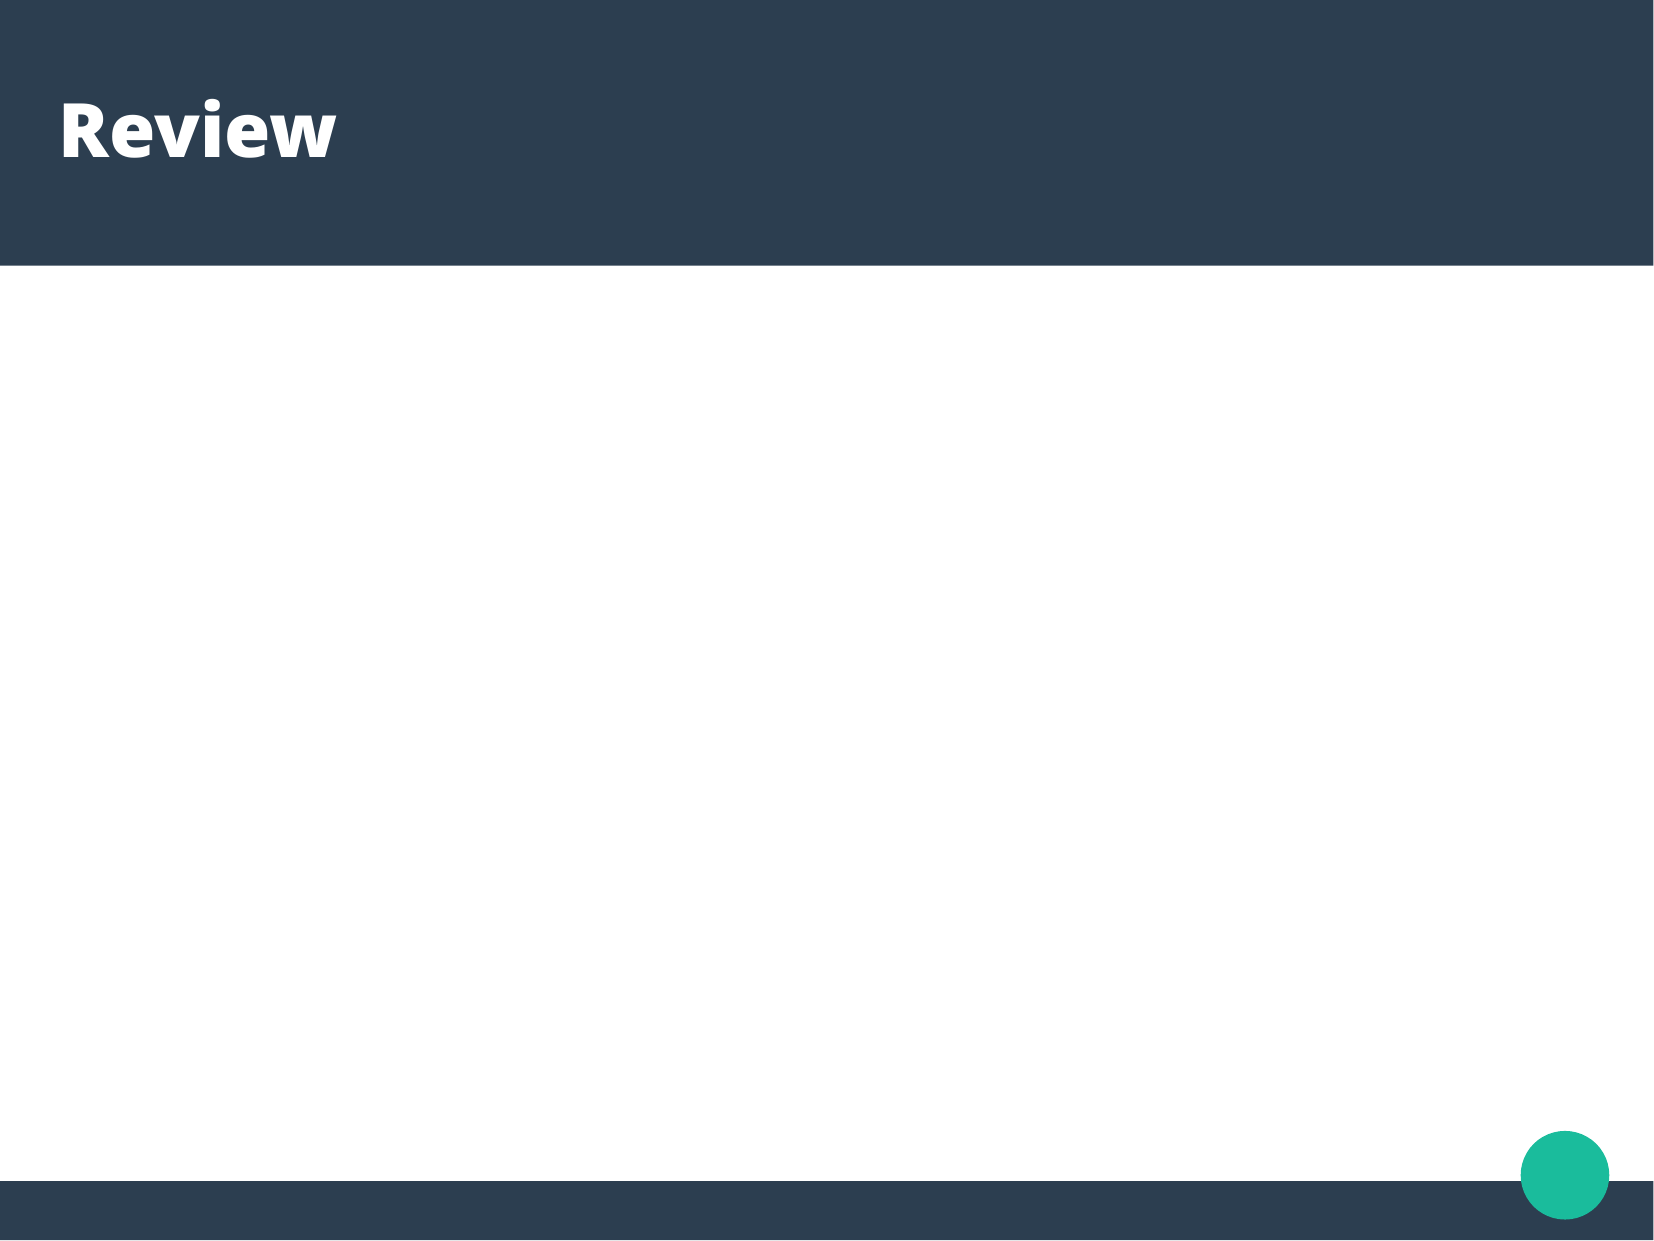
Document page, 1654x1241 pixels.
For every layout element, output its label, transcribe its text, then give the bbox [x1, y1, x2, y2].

title Review [59, 49, 1595, 207]
